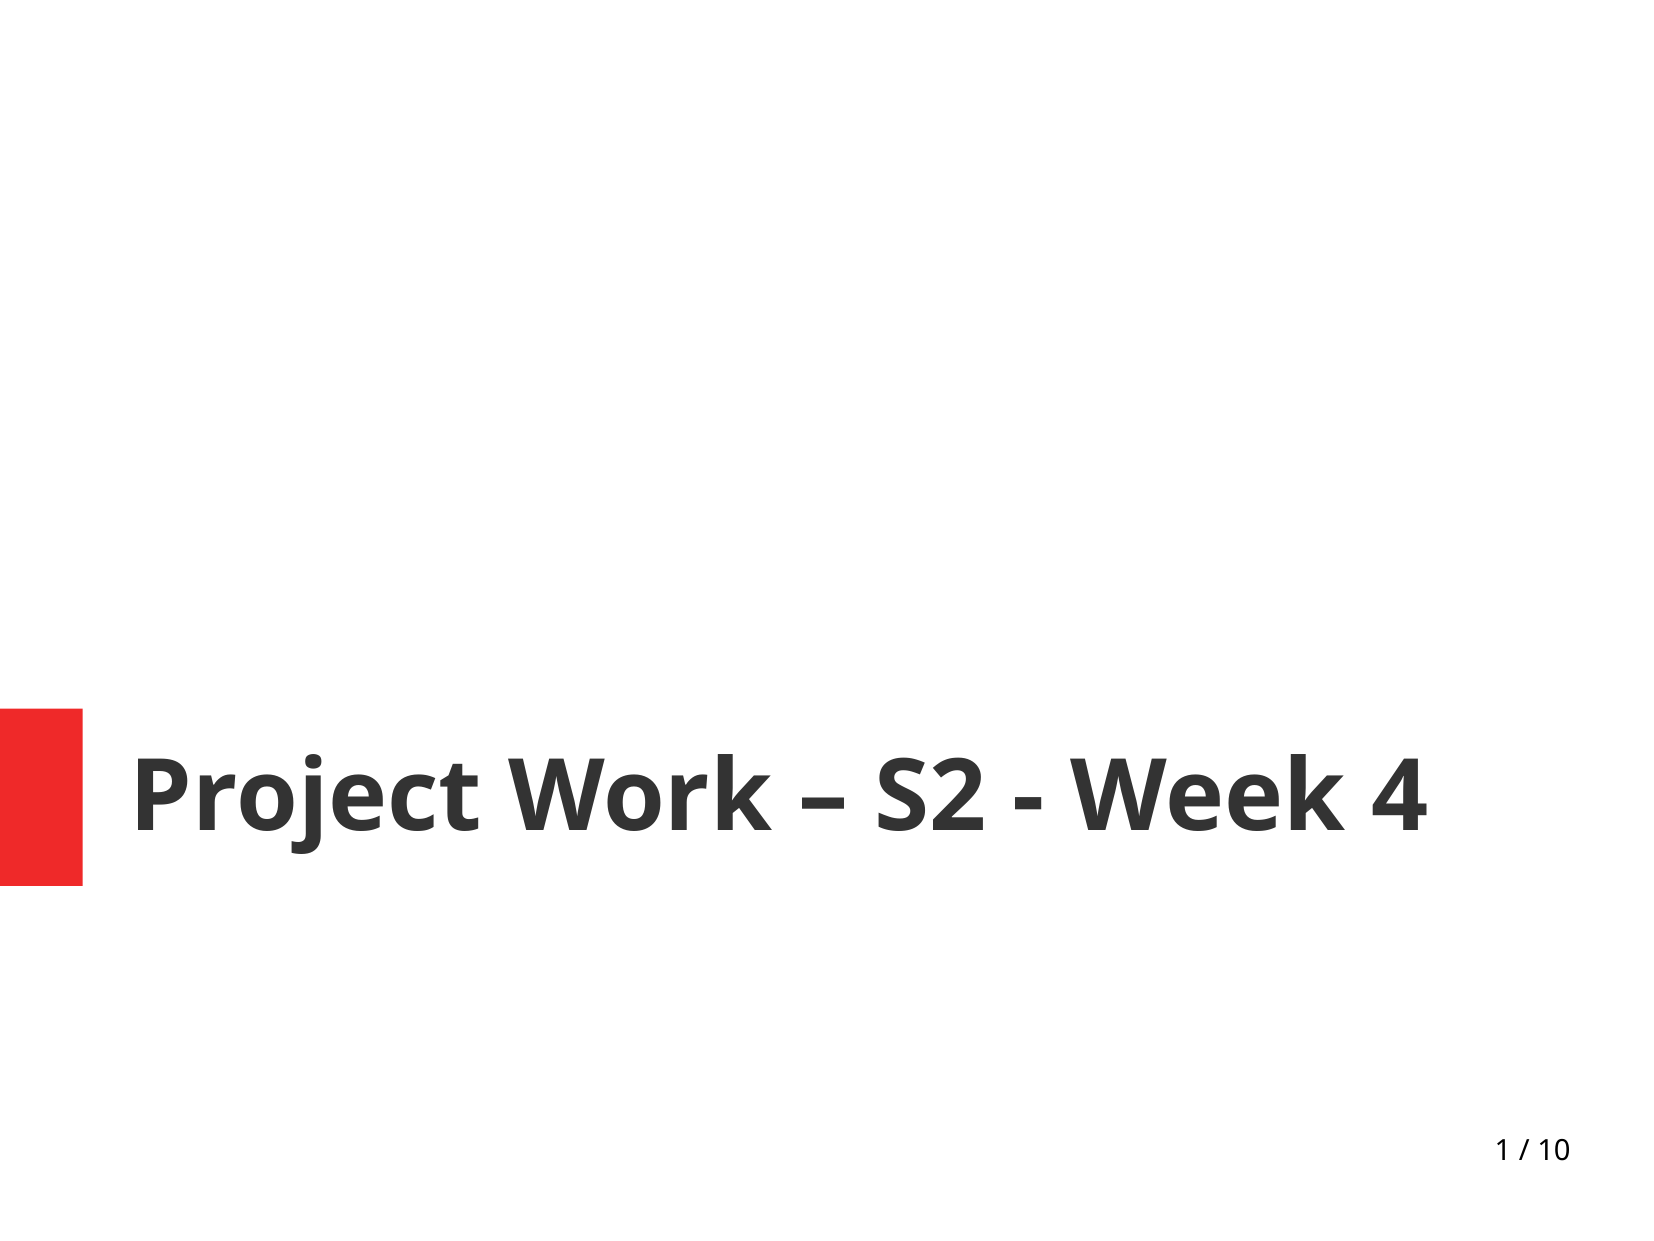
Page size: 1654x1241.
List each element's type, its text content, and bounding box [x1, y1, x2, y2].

title Project Work – S2 - Week 4 [129, 655, 1536, 928]
